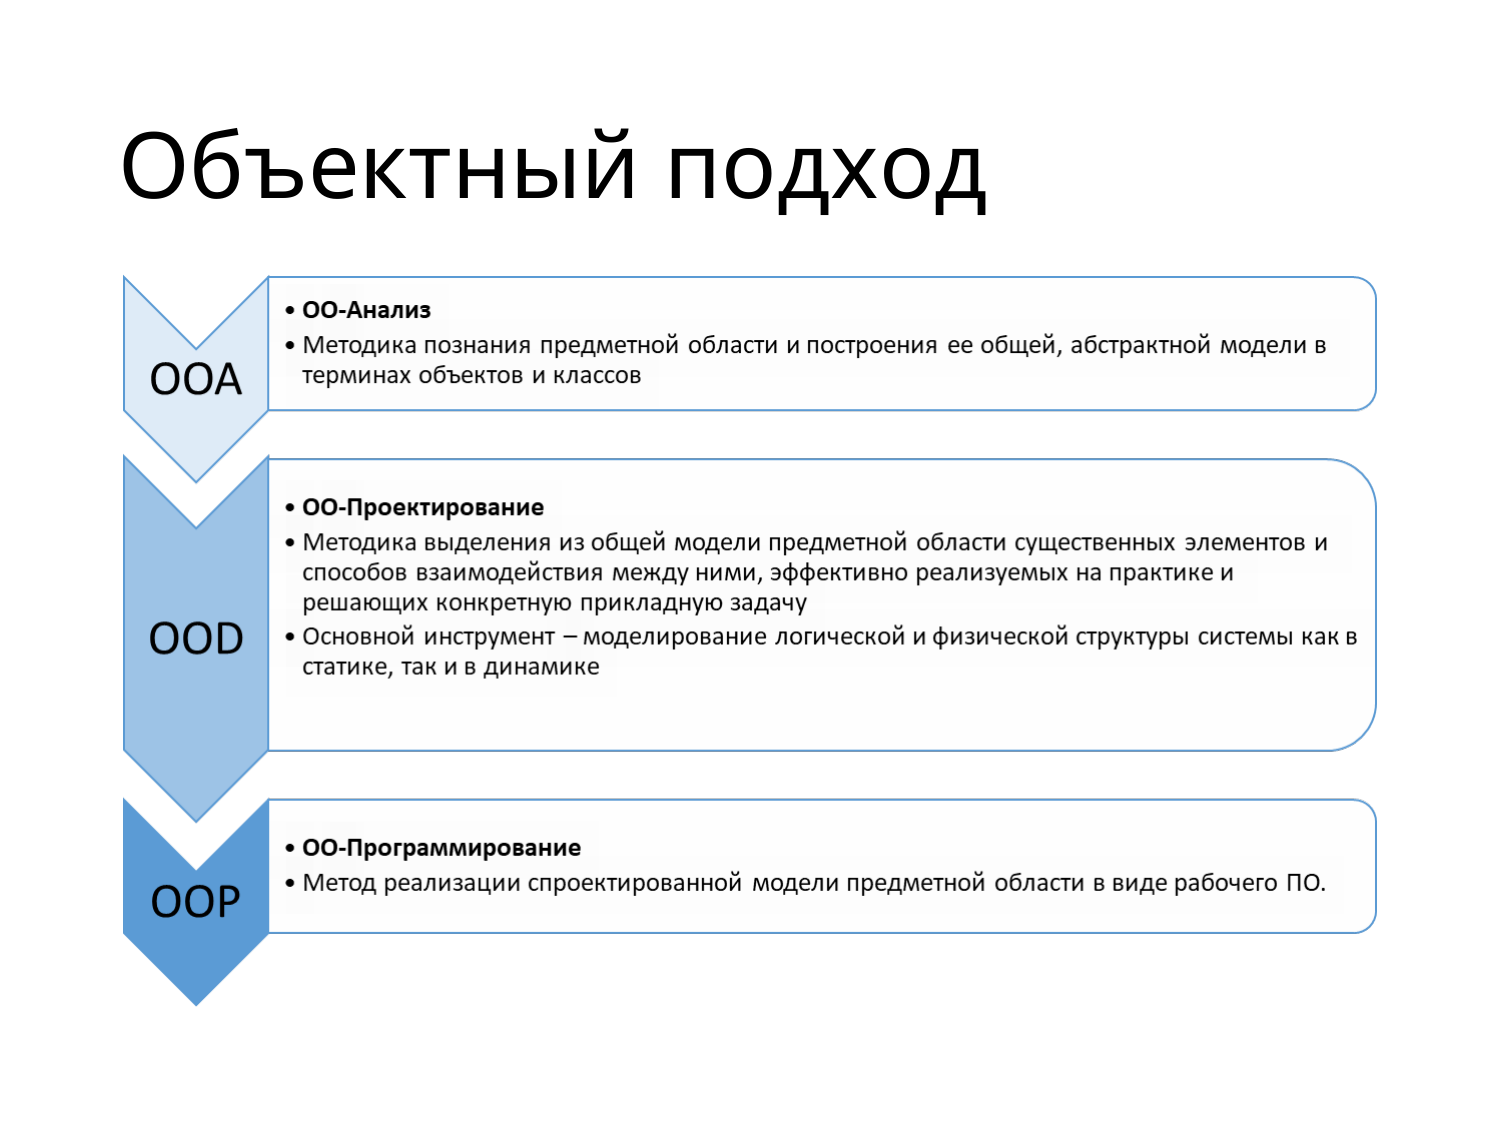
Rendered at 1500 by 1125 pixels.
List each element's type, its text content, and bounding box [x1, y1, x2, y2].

picture [117, 274, 1382, 1008]
title Объектный подход [103, 59, 1397, 278]
